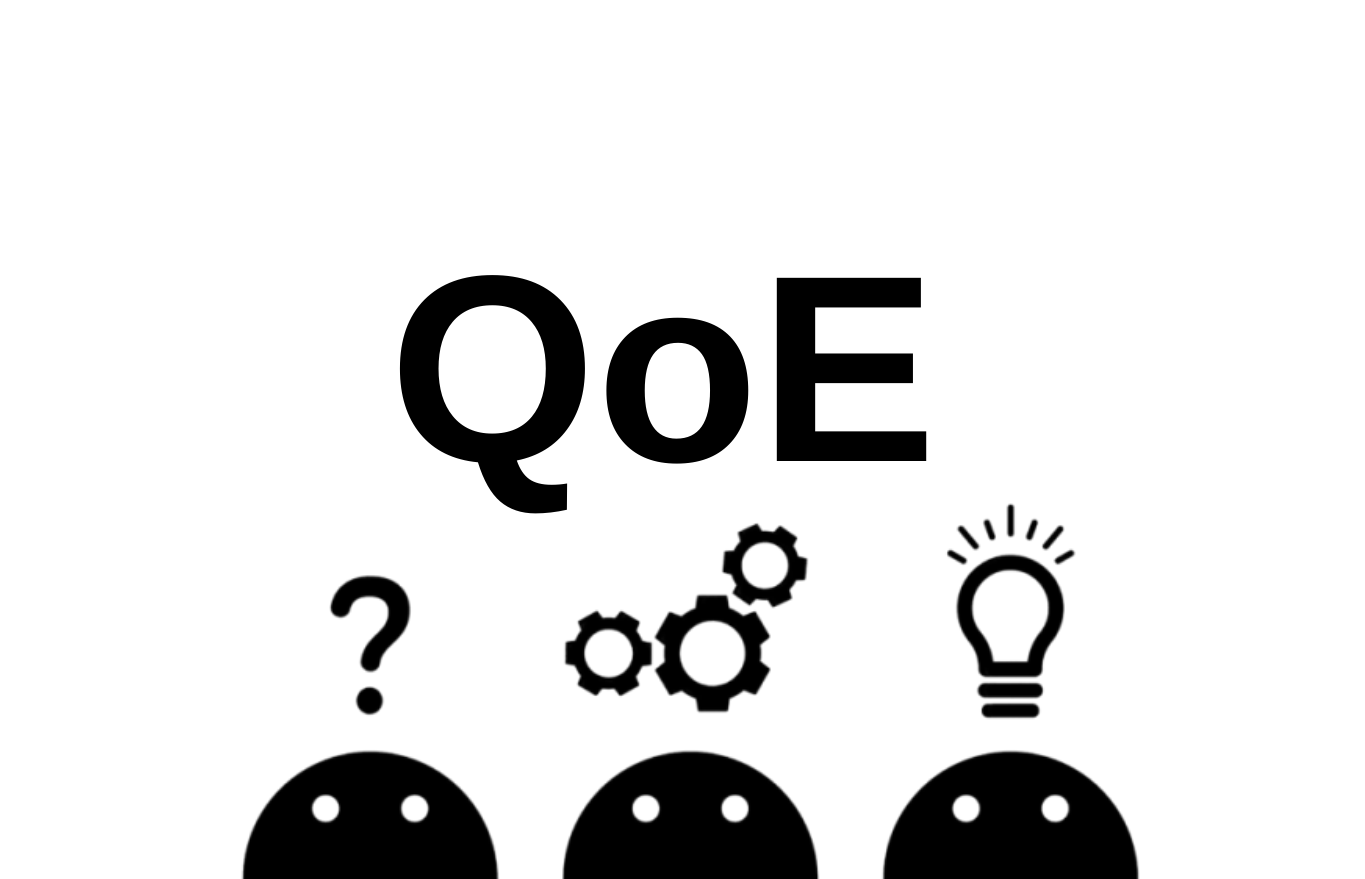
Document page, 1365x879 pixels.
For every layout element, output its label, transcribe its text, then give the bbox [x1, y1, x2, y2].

picture [181, 280, 1201, 879]
text_box QoE [375, 212, 1163, 280]
